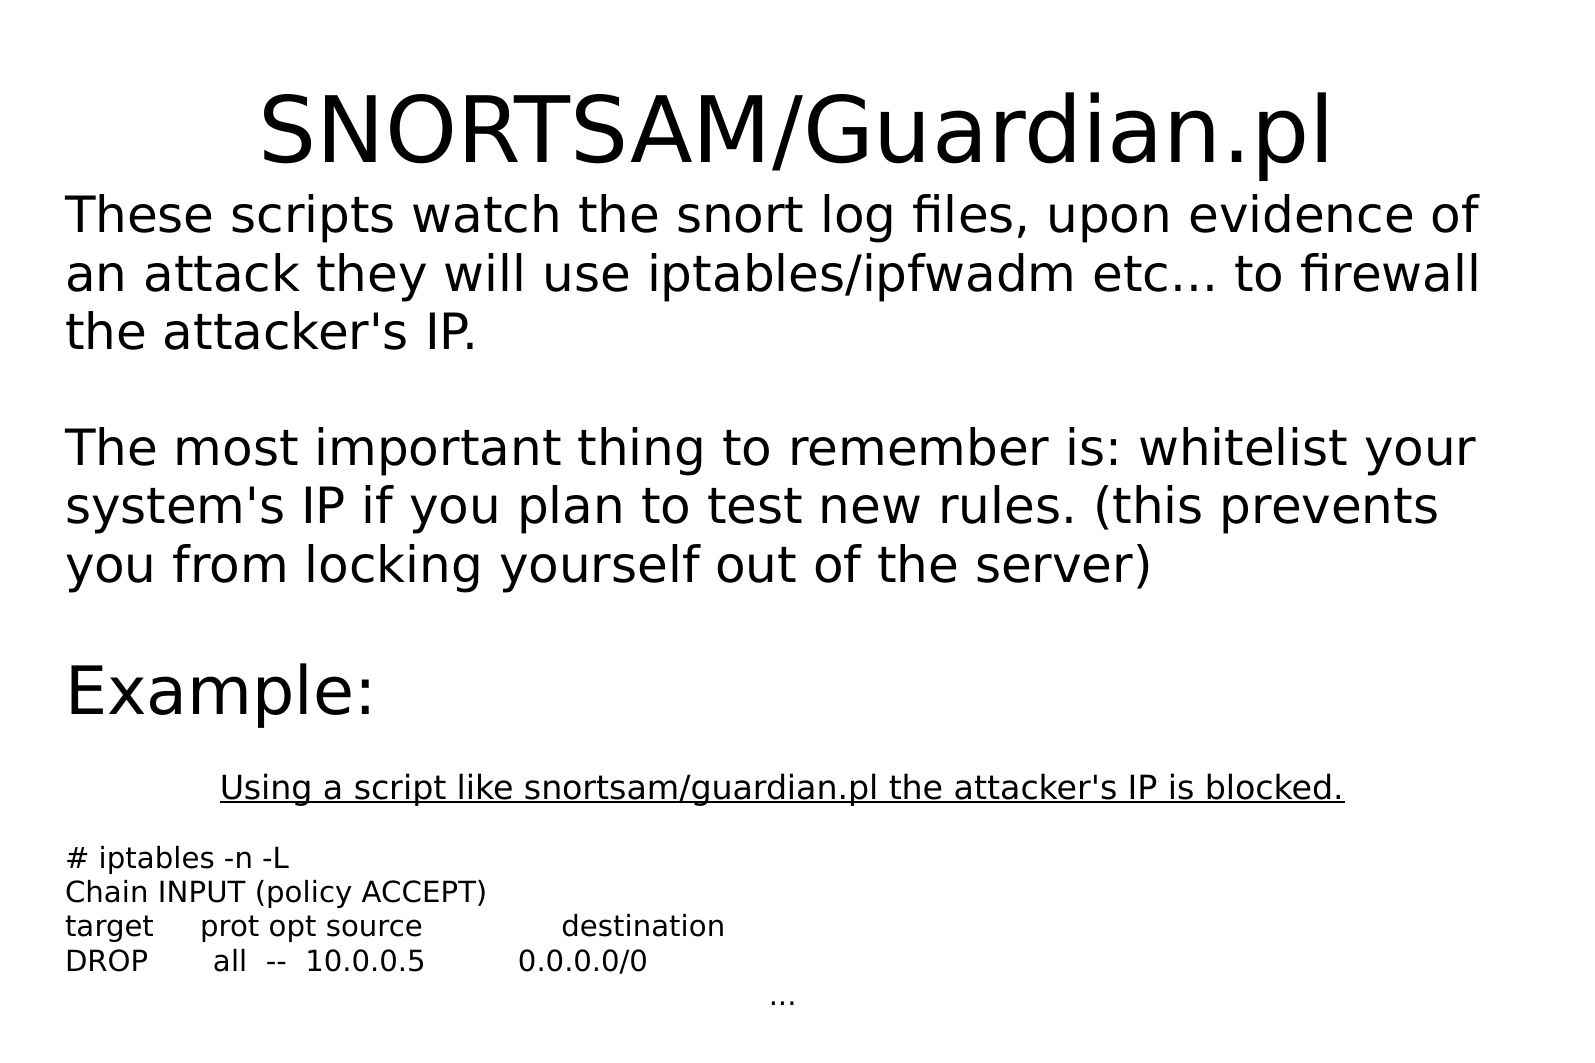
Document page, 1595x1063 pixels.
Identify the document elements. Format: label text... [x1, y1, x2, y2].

title SNORTSAM/Guardian.pl [79, 49, 1515, 213]
subtitle These scripts watch the snort log files, upon evidence of an attack they will use iptables/ipfwadm etc... to firewall the attacker's IP. The most important thing to remember is: whitelist your system's IP if you plan to test new rules. (this prevents you from locking yourself out of the server) Example: Using a script like snortsam/guardian.pl the attacker's IP is blocked. # iptables -n -L Chain INPUT (policy ACCEPT) target prot opt source destination DROP all -- 10.0.0.5 0.0.0.0/0 ... [65, 186, 1501, 1013]
